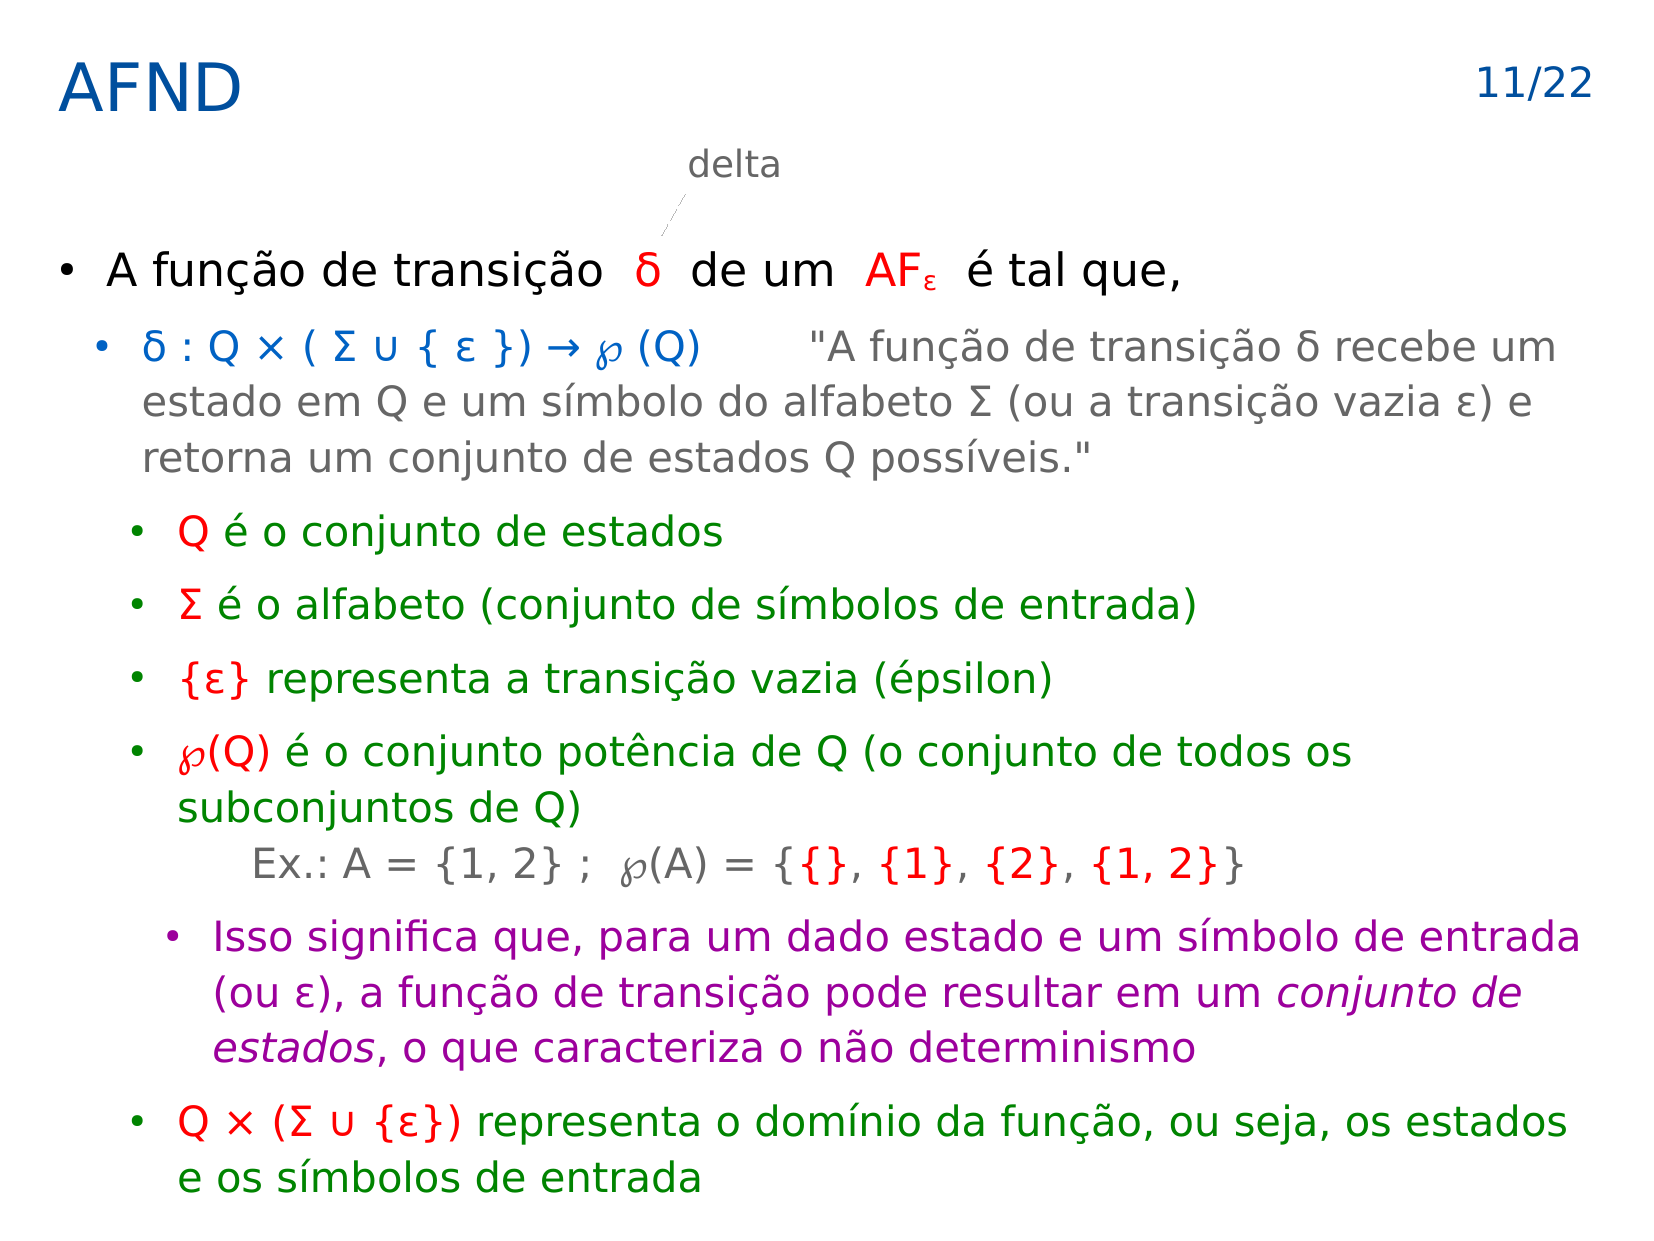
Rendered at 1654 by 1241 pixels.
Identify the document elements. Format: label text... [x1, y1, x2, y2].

list A função de transição δ de um AFε é tal que, δ : Q × ( Σ ∪ { ε }) → ℘ (Q) "A função de transição δ recebe um estado em Q e um símbolo do alfabeto Σ (ou a transição vazia ε) e retorna um conjunto de estados Q possíveis." Q é o conjunto de estados Σ é o alfabeto (conjunto de símbolos de entrada) {ε} representa a transição vazia (épsilon) ℘(Q) é o conjunto potência de Q (o conjunto de todos os subconjuntos de Q) Ex.: A = {1, 2} ; ℘(A) = {{}, {1}, {2}, {1, 2}} Isso significa que, para um dado estado e um símbolo de entrada (ou ε), a função de transição pode resultar em um conjunto de estados, o que caracteriza o não determinismo Q × (Σ ∪ {ε}) representa o domínio da função, ou seja, os estados e os símbolos de entrada [59, 236, 1595, 1211]
title AFND [59, 29, 1625, 148]
text_box delta [672, 135, 798, 195]
